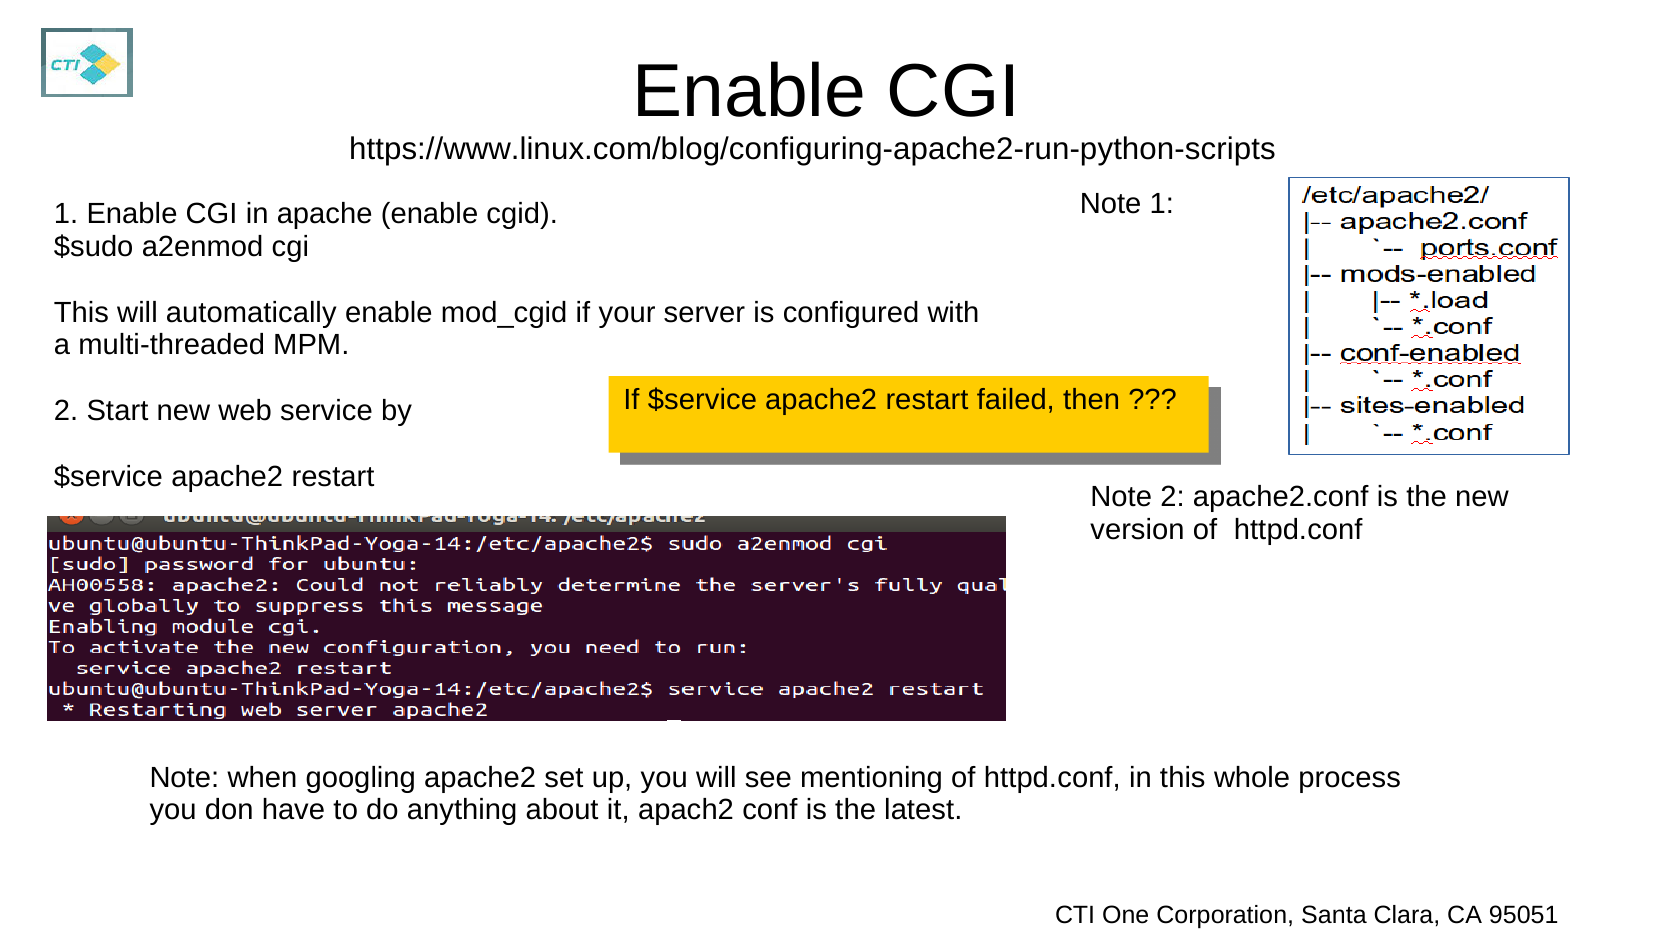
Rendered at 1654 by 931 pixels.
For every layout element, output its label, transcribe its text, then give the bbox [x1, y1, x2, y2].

text_box Note 1: [1065, 179, 1291, 226]
text_box https://www.linux.com/blog/configuring-apache2-run-python-scripts [334, 123, 1321, 169]
title Enable CGI [82, 10, 1571, 166]
picture [1290, 178, 1568, 454]
text_box Note 2: apache2.conf is the new version of httpd.conf [1075, 472, 1620, 550]
text_box 1. Enable CGI in apache (enable cgid). $sudo a2enmod cgi This will automatically enable mod_cgid if your server is configured with a multi-threaded MPM. 2. Start new web service by $service apache2 restart [39, 190, 1021, 394]
picture [47, 516, 1006, 721]
text_box CTI One Corporation, Santa Clara, CA 95051 [1040, 888, 1585, 931]
picture [41, 28, 133, 97]
text_box Note: when googling apache2 set up, you will see mentioning of httpd.conf, in this whole process you don have to do anything about it, apach2 conf is the latest. [134, 753, 1470, 862]
text_box If $service apache2 restart failed, then ??? [608, 376, 1209, 453]
